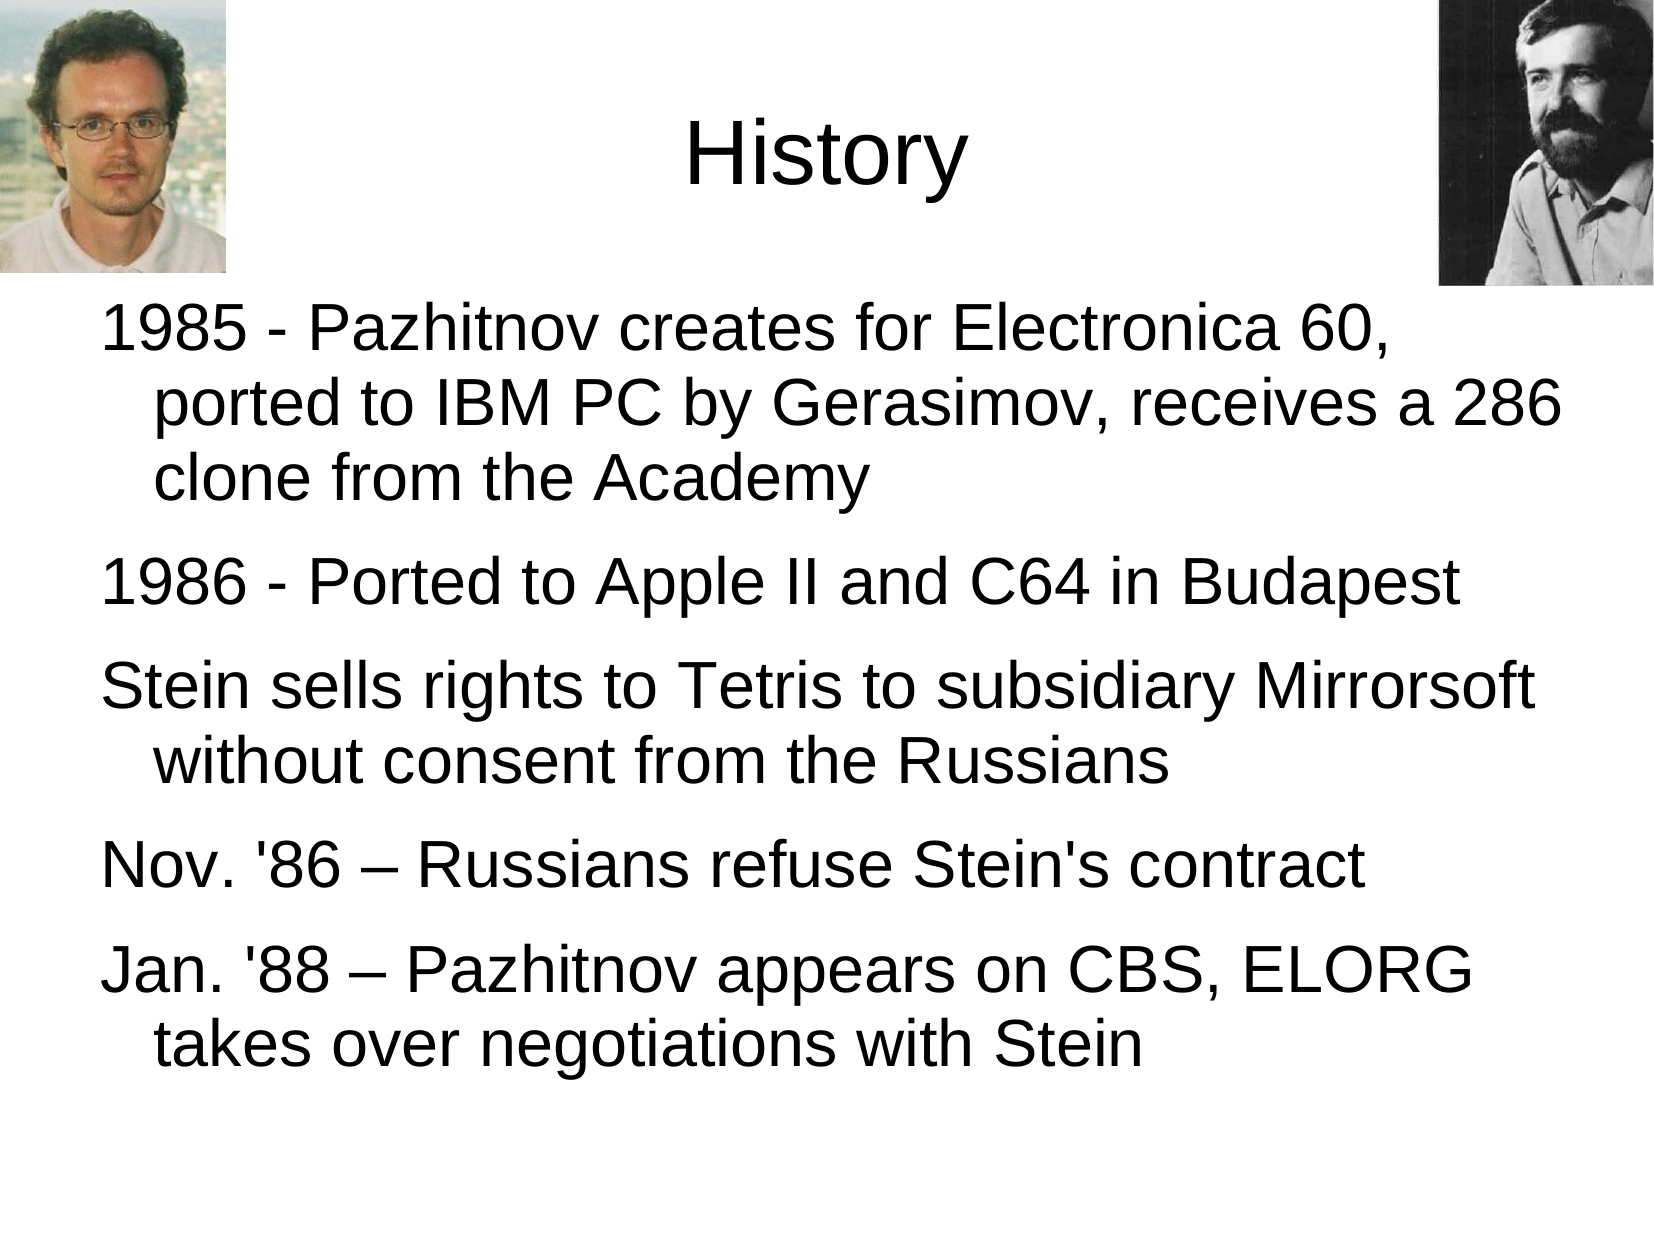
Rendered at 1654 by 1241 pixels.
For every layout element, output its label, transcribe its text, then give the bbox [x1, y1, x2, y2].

list 1985 - Pazhitnov creates for Electronica 60, ported to IBM PC by Gerasimov, receives a 286 clone from the Academy 1986 - Ported to Apple II and C64 in Budapest Stein sells rights to Tetris to subsidiary Mirrorsoft without consent from the Russians Nov. '86 – Russians refuse Stein's contract Jan. '88 – Pazhitnov appears on CBS, ELORG takes over negotiations with Stein [82, 290, 1571, 1109]
picture [0, 0, 226, 274]
title History [226, 49, 1436, 257]
picture [1436, 0, 1654, 286]
